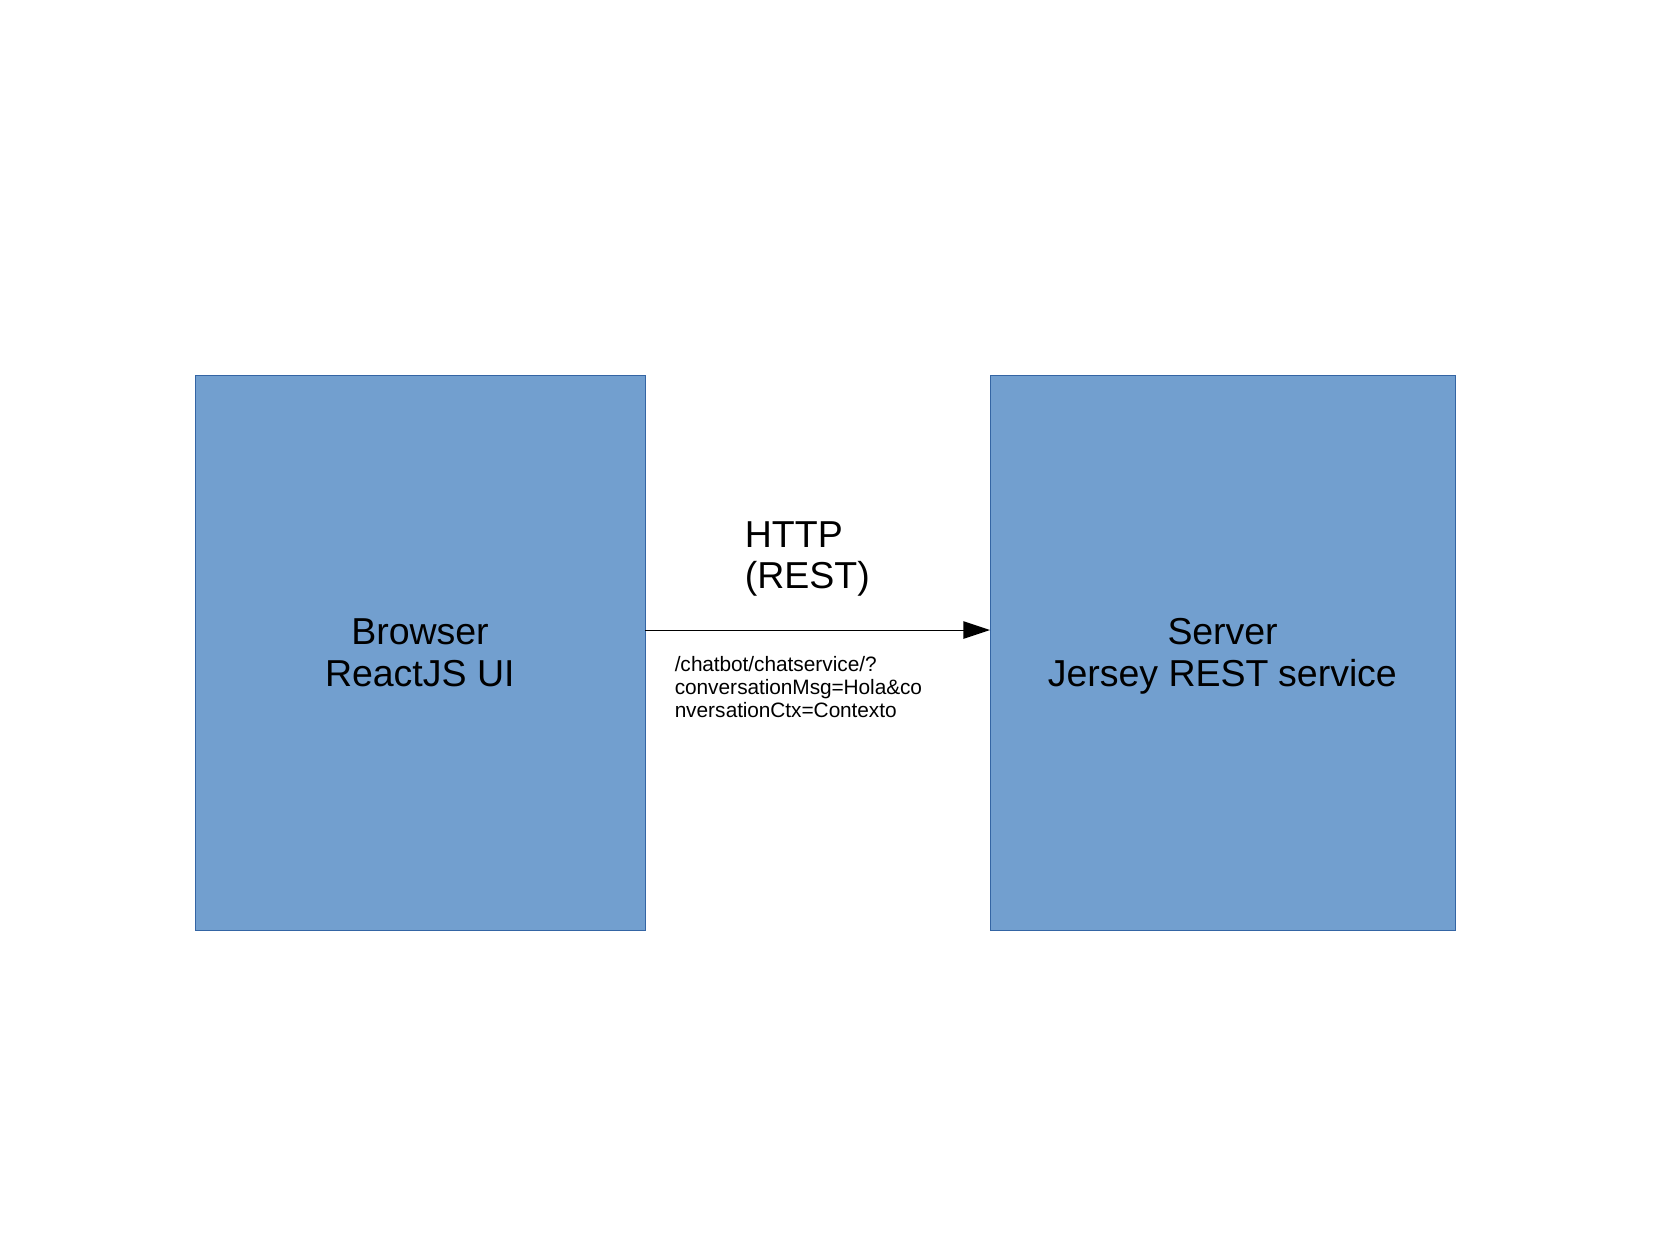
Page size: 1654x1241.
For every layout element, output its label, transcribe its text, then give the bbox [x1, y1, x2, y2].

text_box Server Jersey REST service [990, 375, 1456, 931]
text_box HTTP (REST) [730, 505, 886, 645]
text_box /chatbot/chatservice/?conversationMsg=Hola&conversationCtx=Contexto [660, 645, 946, 729]
text_box Browser ReactJS UI [195, 375, 646, 931]
